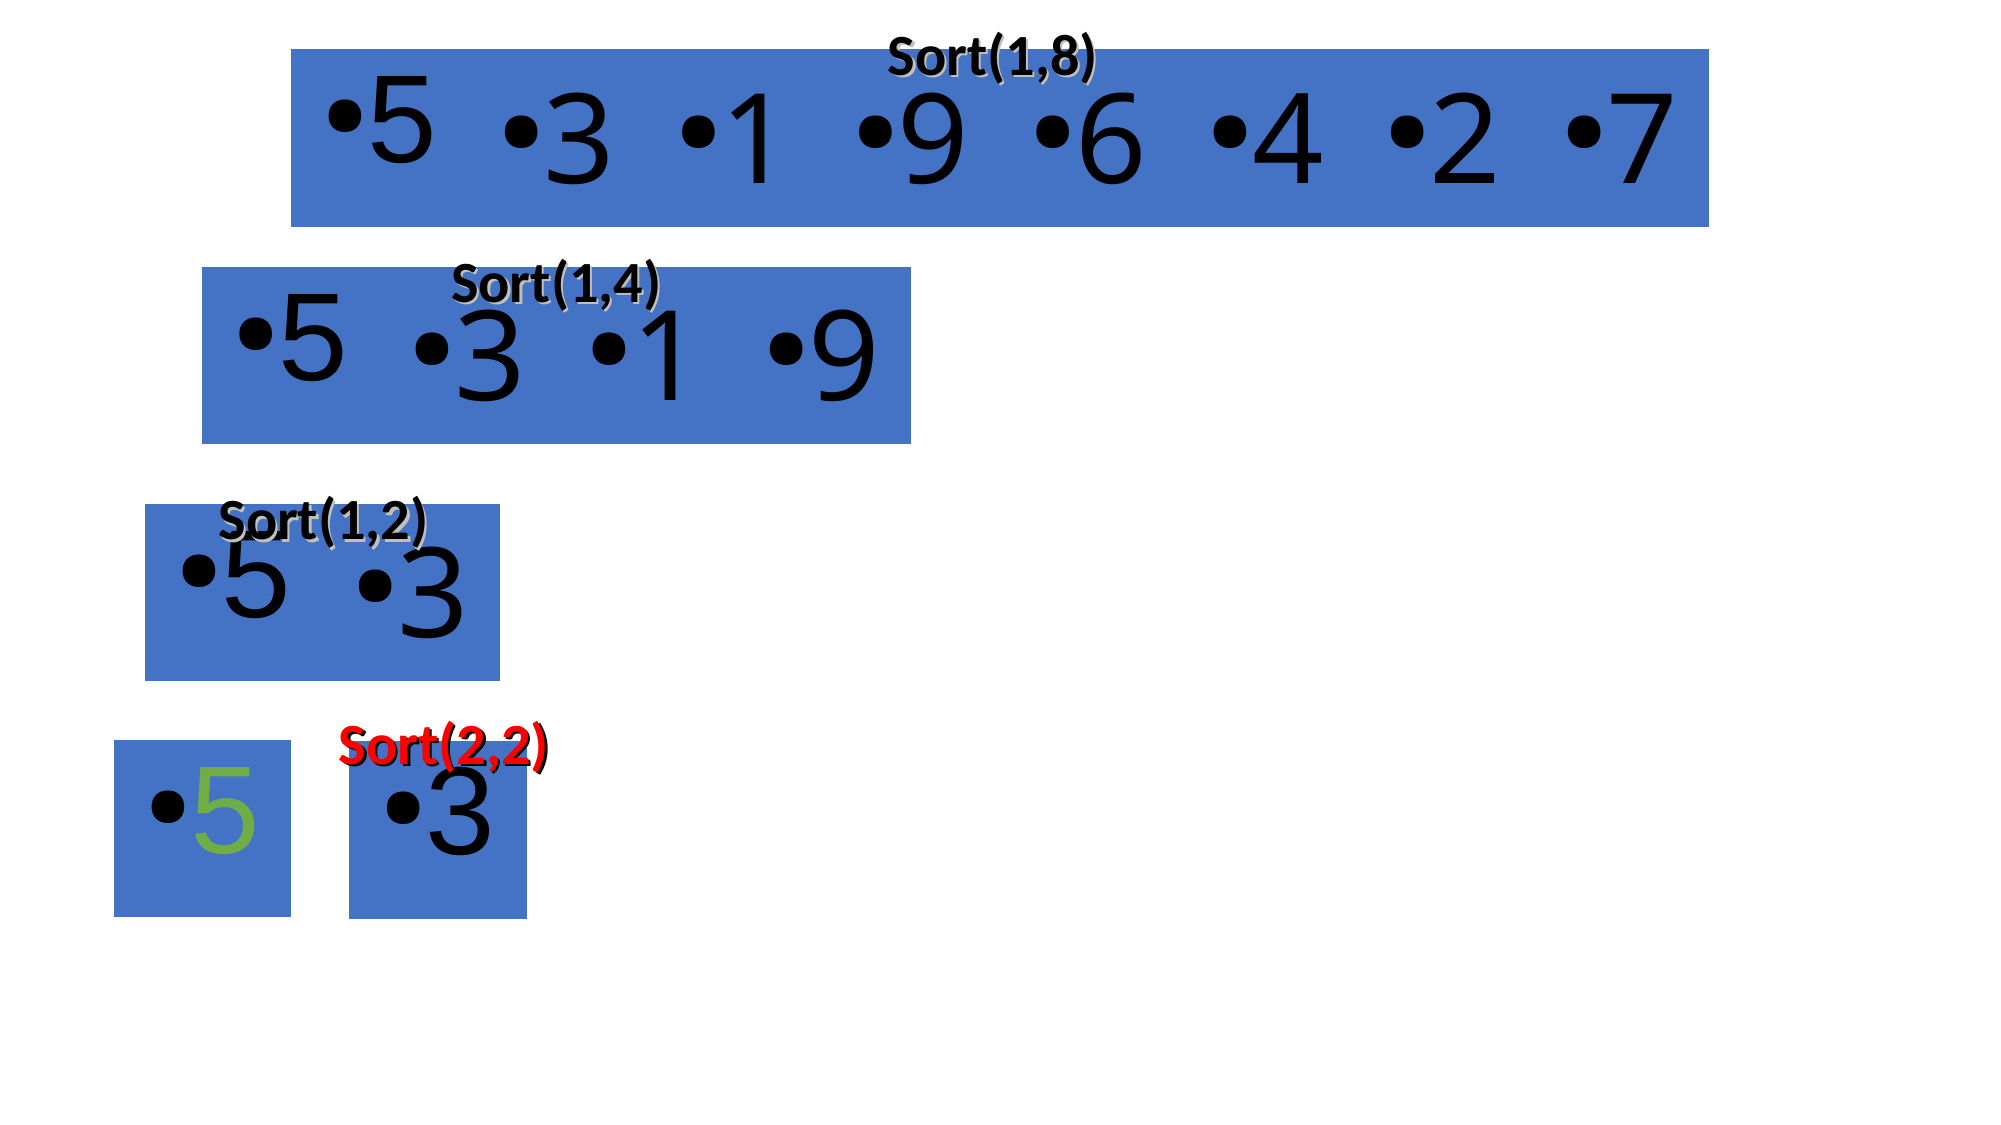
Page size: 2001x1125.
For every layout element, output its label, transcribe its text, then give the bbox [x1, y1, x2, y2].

text_box Sort(1,4) [436, 236, 677, 321]
text_box Sort(1,2) [203, 474, 444, 559]
table_header 7 [1531, 49, 1709, 227]
table_header 6 [1093, 136, 1130, 175]
table_header 5 [291, 49, 468, 227]
table_header 5 [202, 267, 379, 444]
table_header 9 [914, 102, 951, 141]
table_header 3 [323, 504, 500, 681]
table_header 9 [733, 267, 911, 444]
table_header 6 [1000, 49, 1177, 227]
table_header 5 [114, 740, 291, 917]
table_header 3 [468, 49, 646, 227]
table_header 1 [646, 49, 823, 227]
text_box Sort(2,2) [324, 699, 564, 784]
table_header 5 [145, 504, 323, 681]
table_header 3 [379, 267, 556, 444]
table_header 4 [1177, 49, 1354, 227]
table_header 9 [823, 49, 1000, 227]
table_header 3 [349, 784, 527, 919]
table_header 1 [556, 267, 733, 444]
table_header 2 [1354, 49, 1531, 227]
text_box Sort(1,8) [873, 9, 1113, 94]
